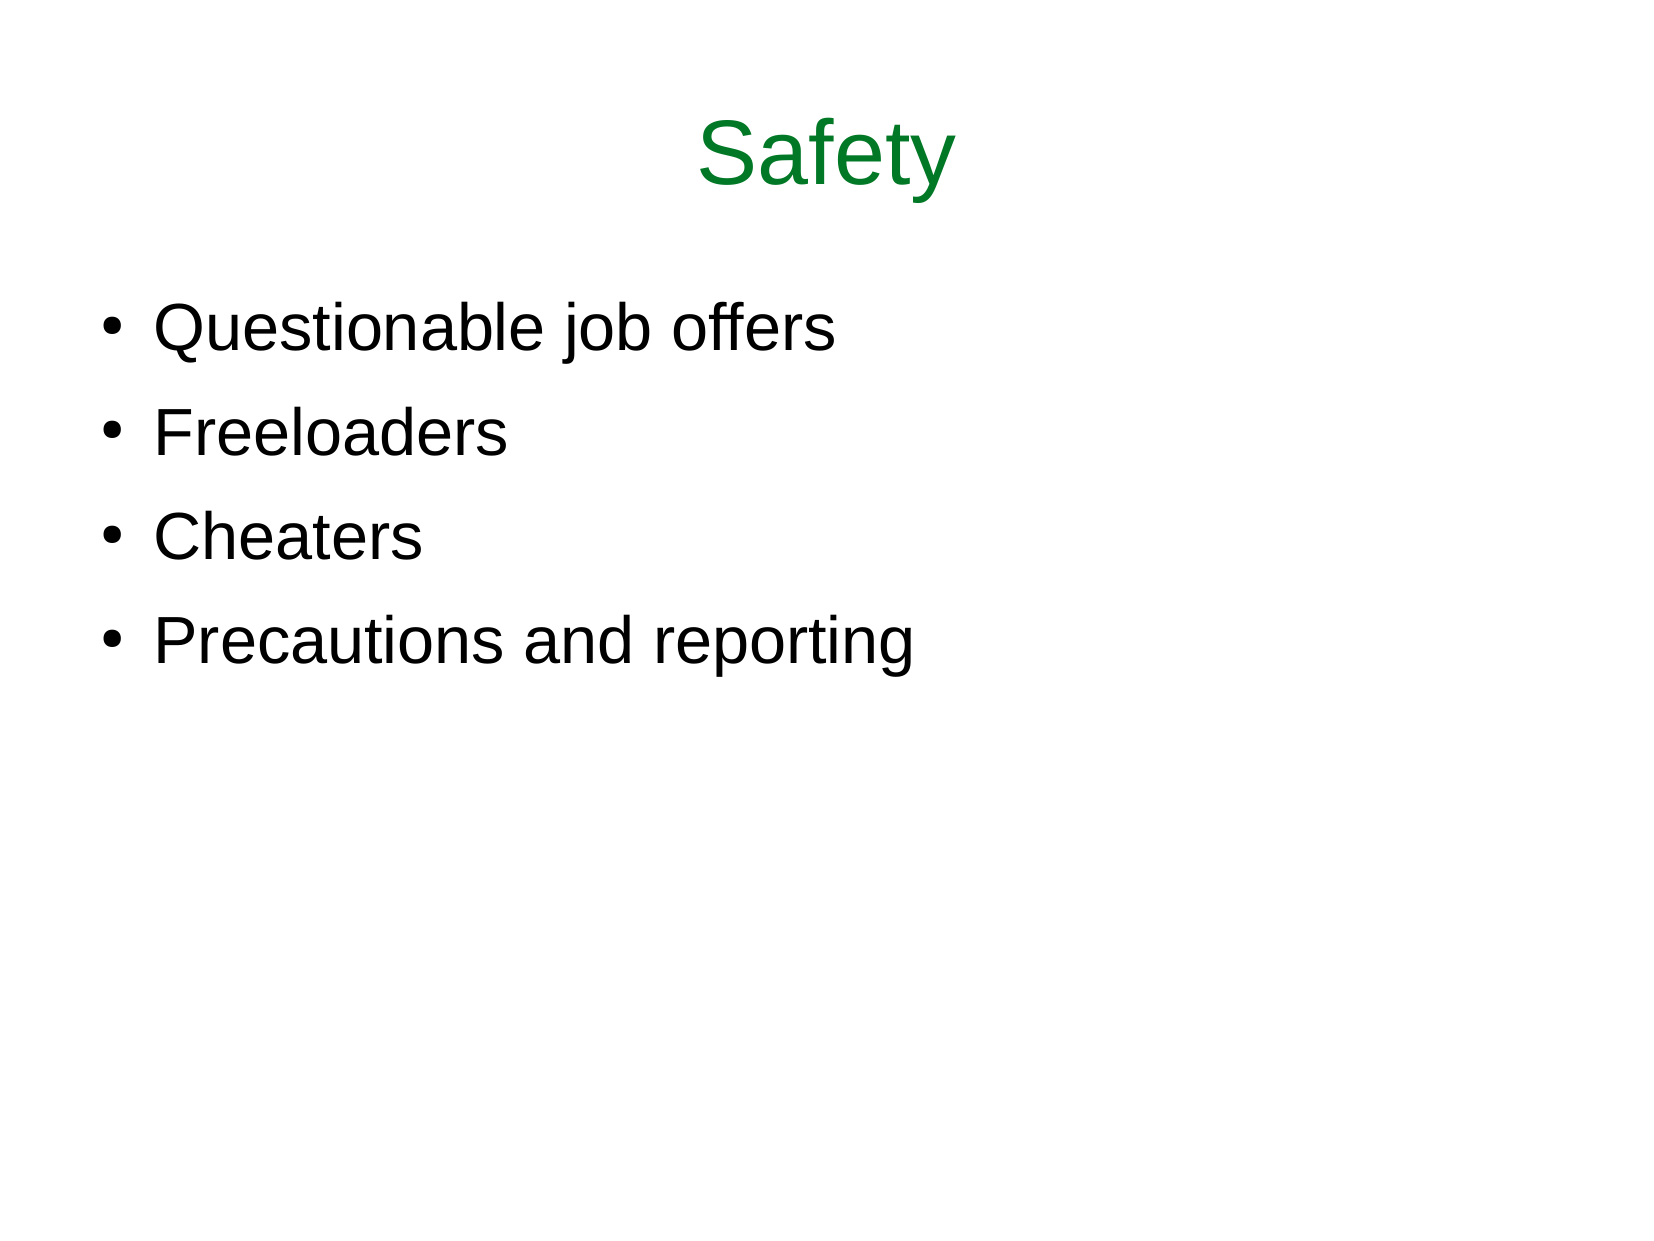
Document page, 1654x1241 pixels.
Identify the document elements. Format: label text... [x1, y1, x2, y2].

list Questionable job offers Freeloaders Cheaters Precautions and reporting [82, 290, 1571, 1010]
title Safety [82, 49, 1571, 257]
